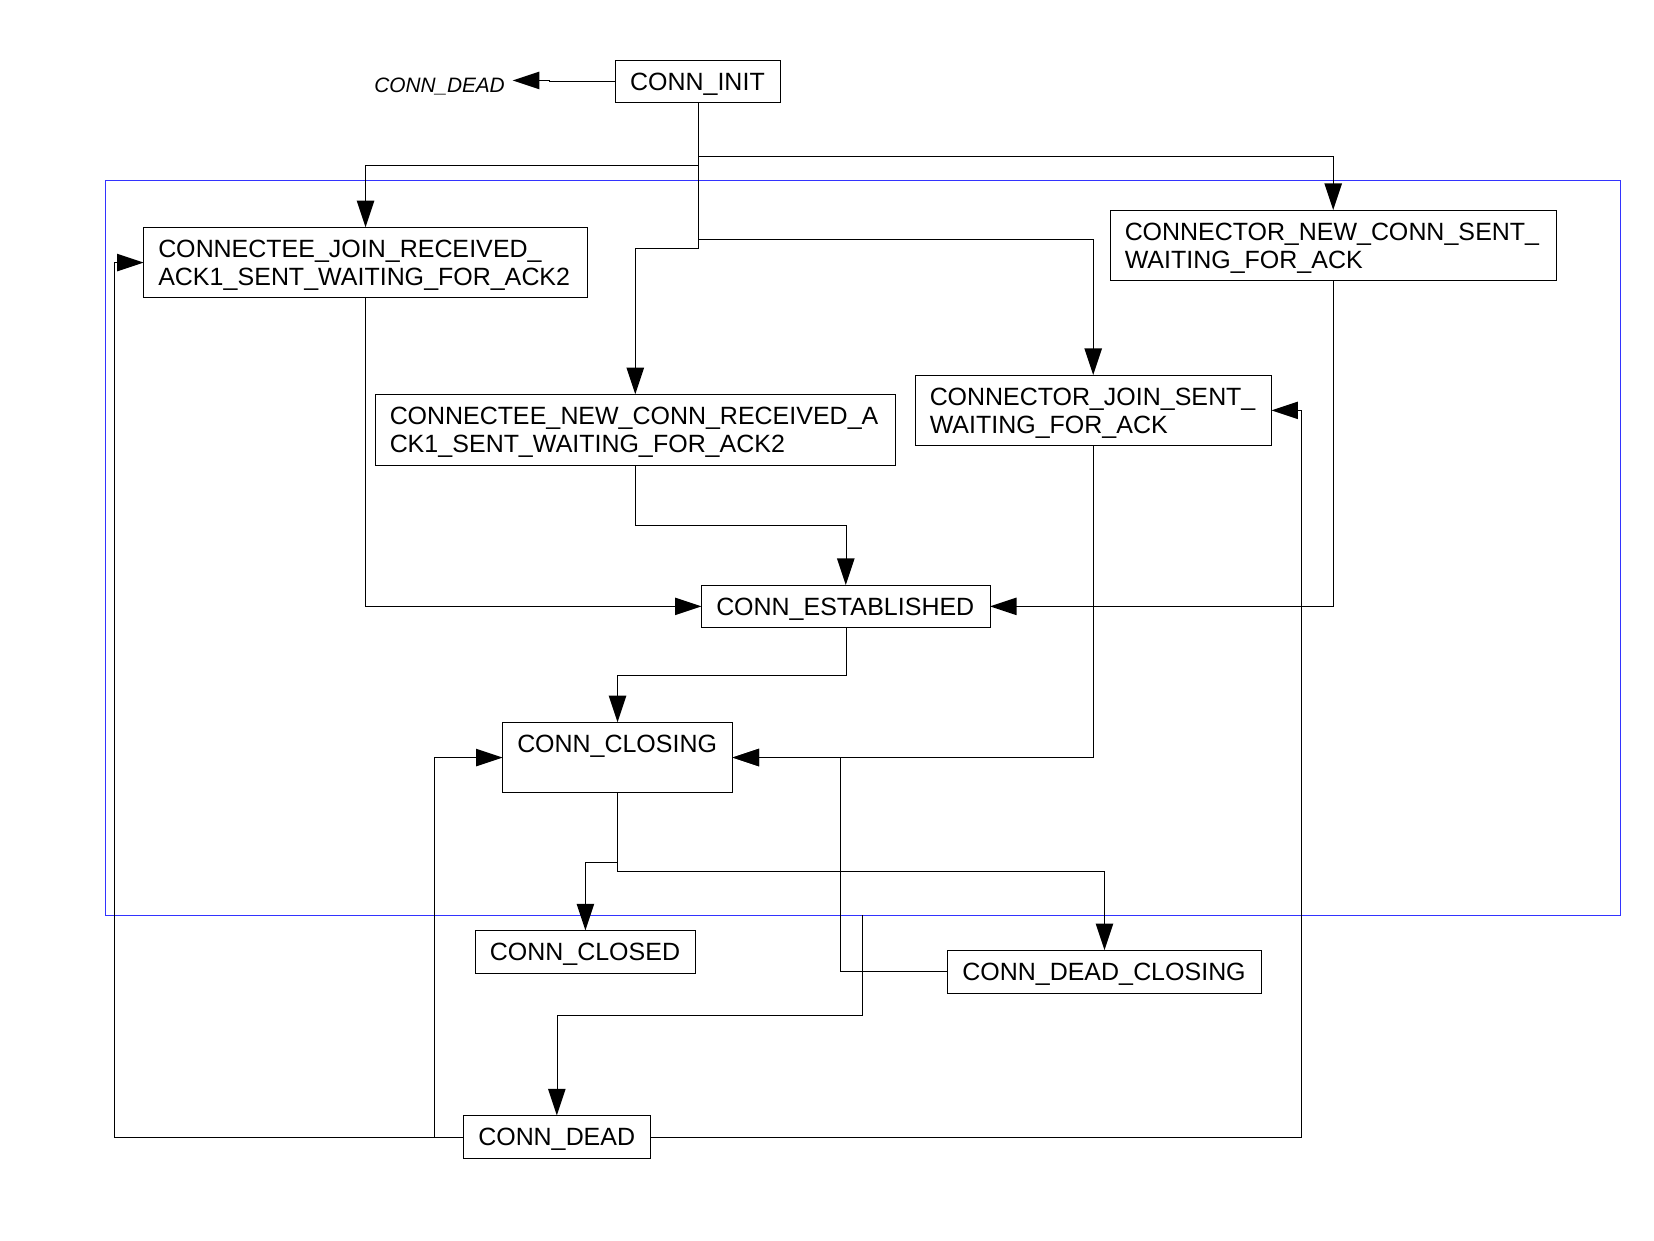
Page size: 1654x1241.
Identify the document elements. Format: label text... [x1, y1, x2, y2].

text_box CONN_ESTABLISHED [701, 585, 991, 628]
text_box CONNECTOR_JOIN_SENT_ WAITING_FOR_ACK [915, 375, 1272, 446]
text_box CONN_DEAD [463, 1115, 651, 1159]
text_box CONN_CLOSING [502, 722, 733, 793]
text_box CONN_INIT [615, 60, 781, 103]
text_box CONNECTOR_NEW_CONN_SENT_ WAITING_FOR_ACK [1110, 210, 1557, 281]
text_box CONN_CLOSED [475, 930, 696, 974]
text_box CONNECTEE_NEW_CONN_RECEIVED_A CK1_SENT_WAITING_FOR_ACK2 [375, 394, 896, 466]
text_box CONN_DEAD [359, 65, 540, 104]
text_box CONN_DEAD_CLOSING [947, 950, 1262, 994]
text_box CONNECTEE_JOIN_RECEIVED_ ACK1_SENT_WAITING_FOR_ACK2 [143, 227, 588, 298]
